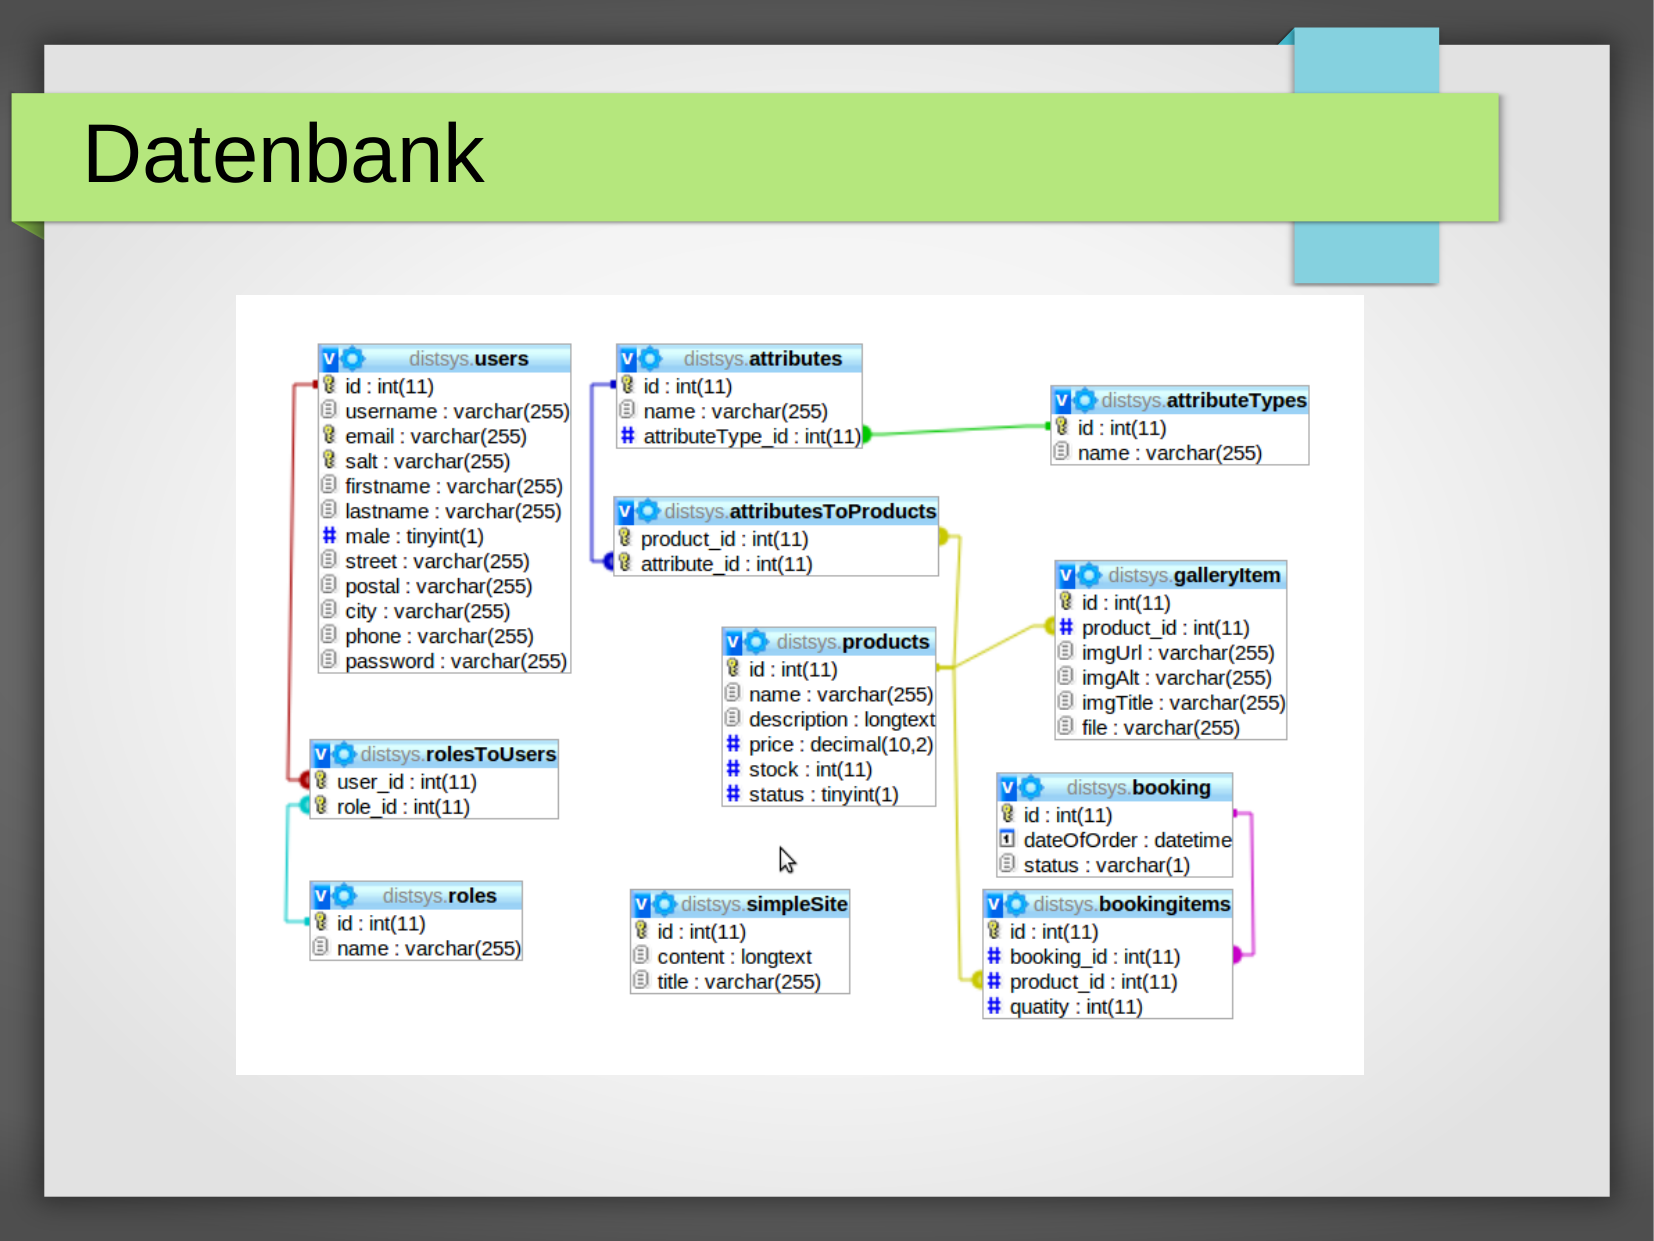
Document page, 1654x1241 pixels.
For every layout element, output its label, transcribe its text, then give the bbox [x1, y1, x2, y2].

title Datenbank [82, 94, 1441, 213]
picture [0, 0, 1654, 1241]
